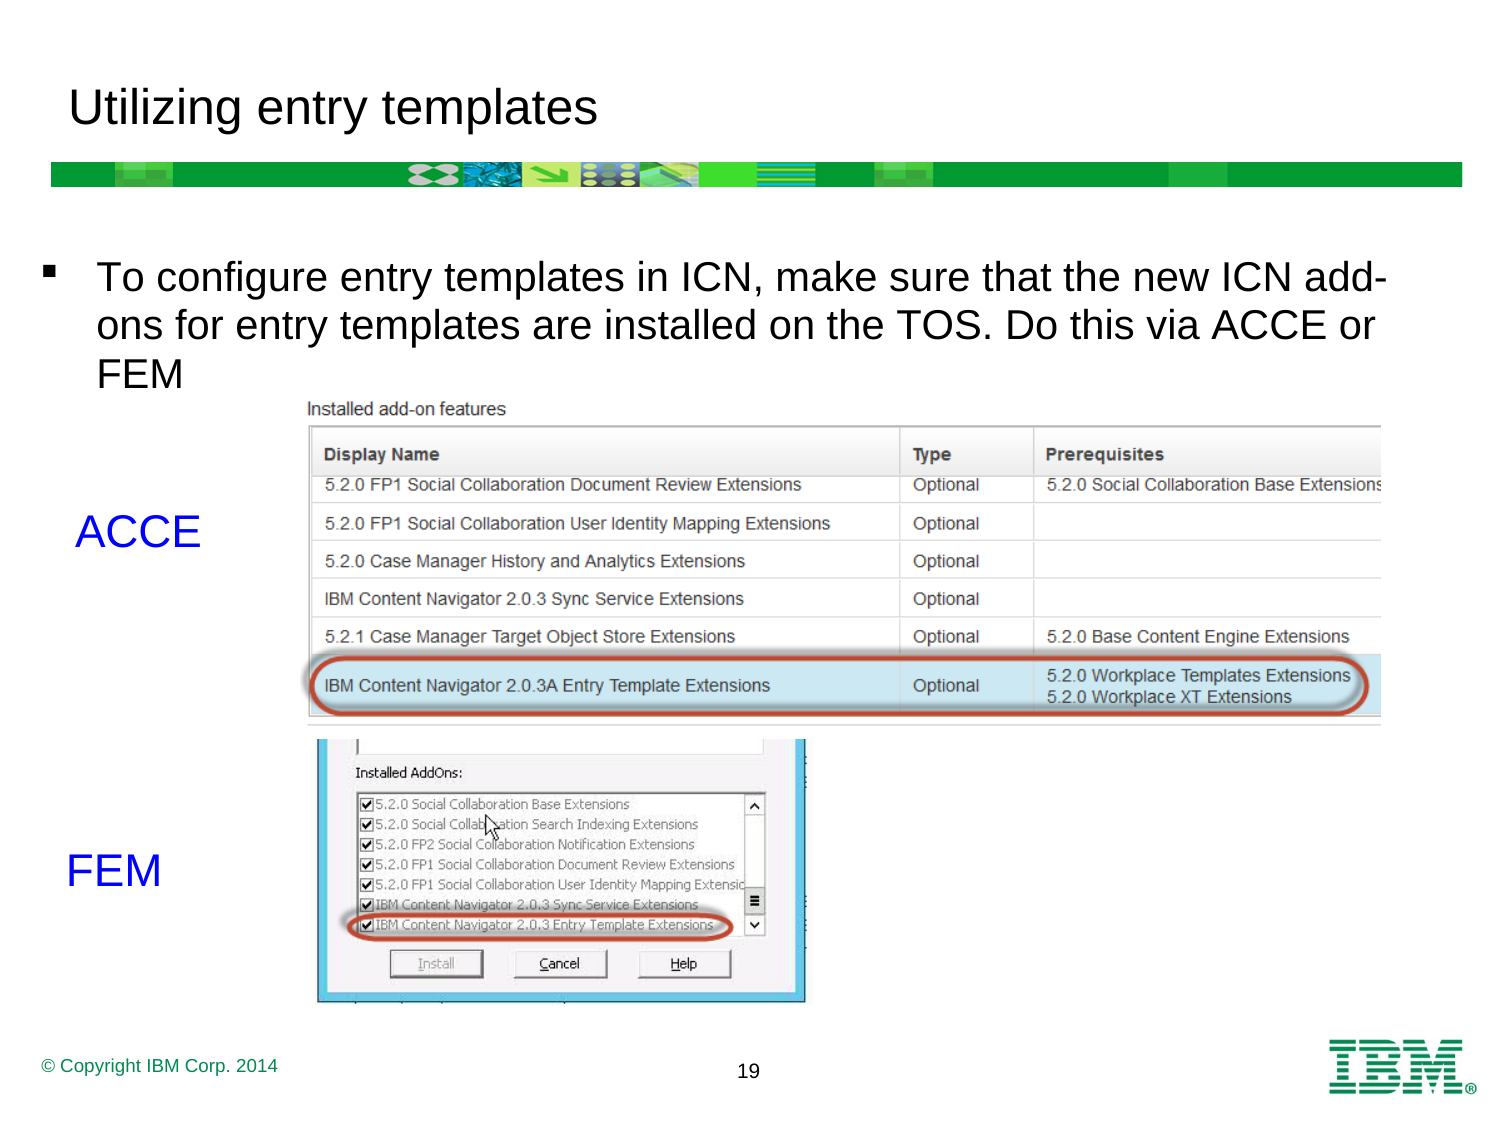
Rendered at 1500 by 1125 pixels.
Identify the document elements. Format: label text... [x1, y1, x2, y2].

list To configure entry templates in ICN, make sure that the new ICN add-ons for entry templates are installed on the TOS. Do this via ACCE or FEM [24, 243, 1463, 1038]
text_box FEM [65, 848, 336, 901]
picture [50, 161, 1463, 189]
title Utilizing entry templates [53, 69, 1239, 144]
picture [300, 389, 1381, 1006]
picture [1327, 1037, 1479, 1096]
text_box ACCE [75, 510, 271, 562]
